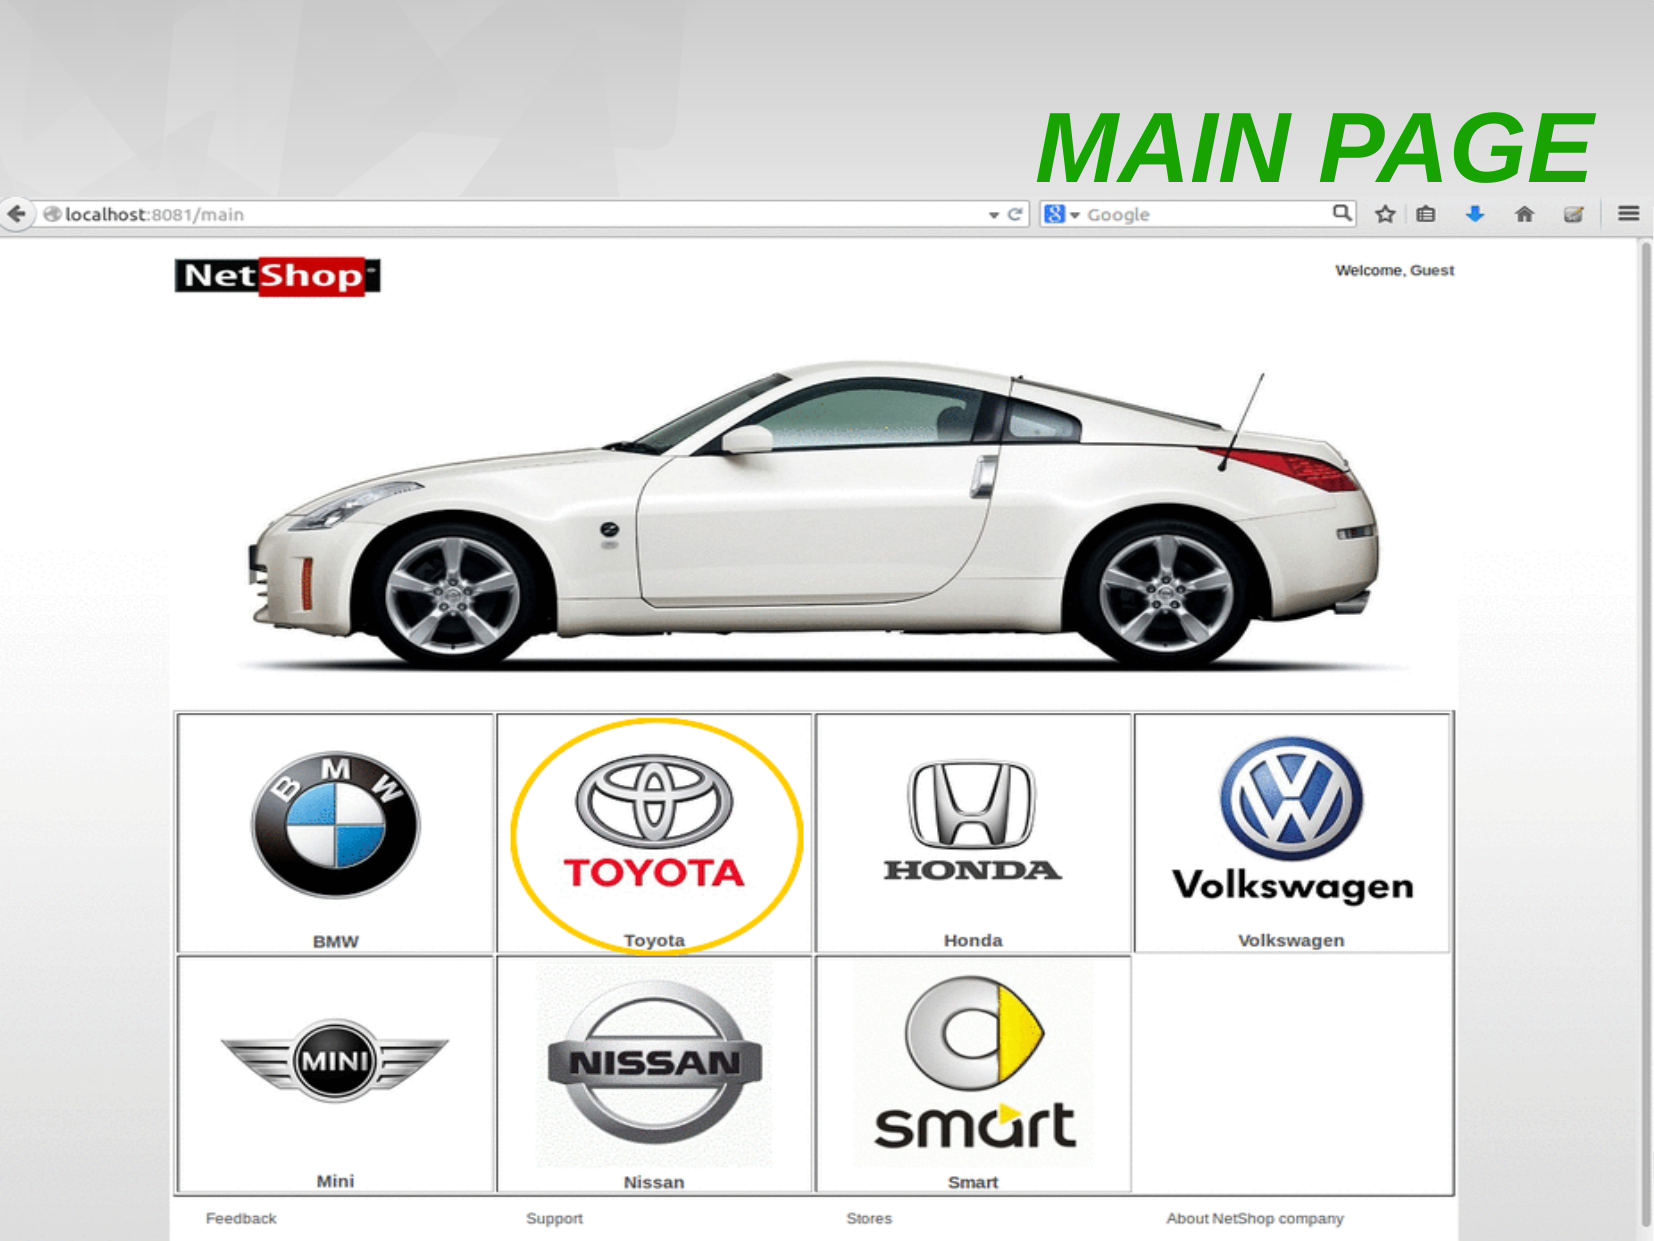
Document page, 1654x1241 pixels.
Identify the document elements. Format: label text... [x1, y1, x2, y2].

title MAIN PAGE [59, 59, 1595, 197]
picture [0, 0, 1654, 1241]
